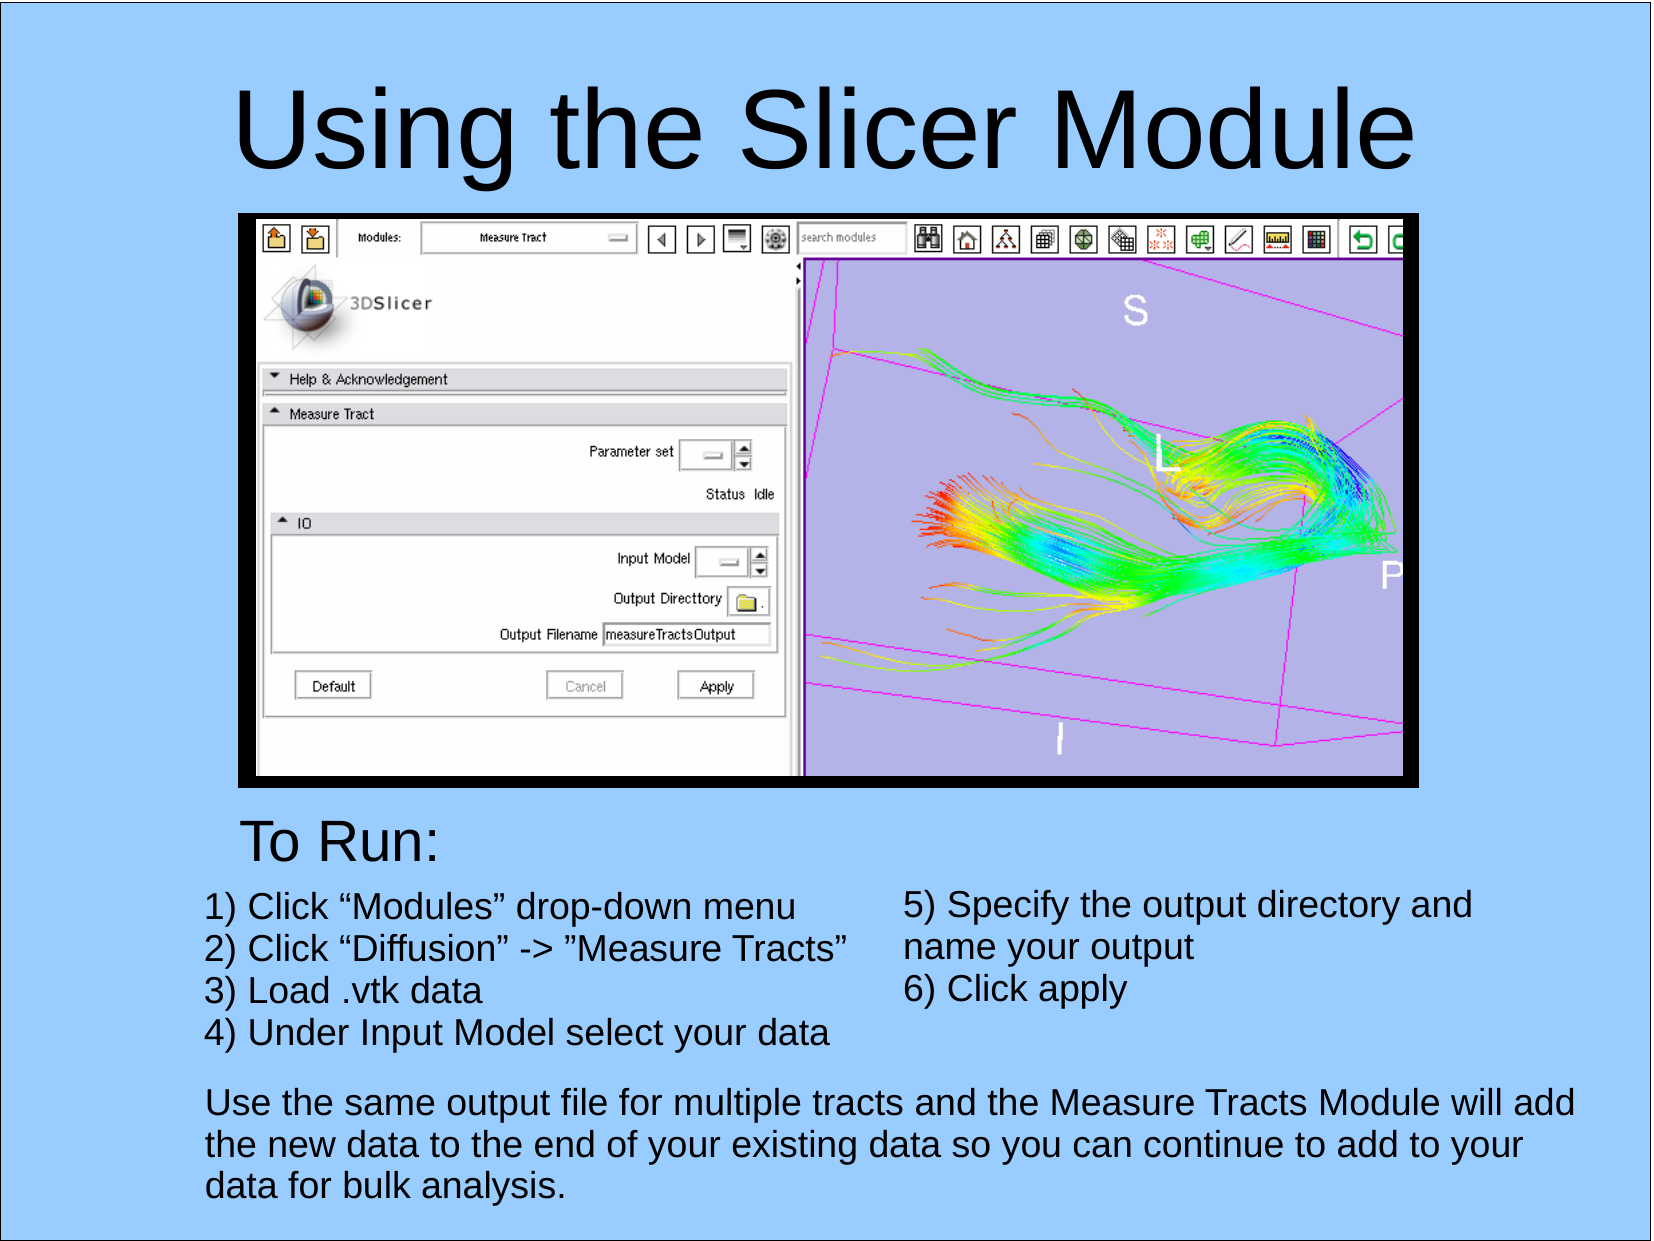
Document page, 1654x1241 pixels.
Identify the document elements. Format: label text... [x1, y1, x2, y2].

text_box To Run: [224, 801, 456, 877]
text_box Using the Slicer Module [216, 59, 1465, 200]
text_box [0, 2, 1651, 1241]
text_box 1) Click “Modules” drop-down menu 2) Click “Diffusion” -> ”Measure Tracts” 3) Load .vtk data 4) Under Input Model select your data [189, 877, 863, 1103]
text_box Use the same output file for multiple tracts and the Measure Tracts Module will add the new data to the end of your existing data so you can continue to add to your data for bulk analysis. [190, 1073, 1592, 1215]
picture [256, 219, 1403, 776]
text_box 5) Specify the output directory and name your output 6) Click apply [888, 834, 1499, 1018]
